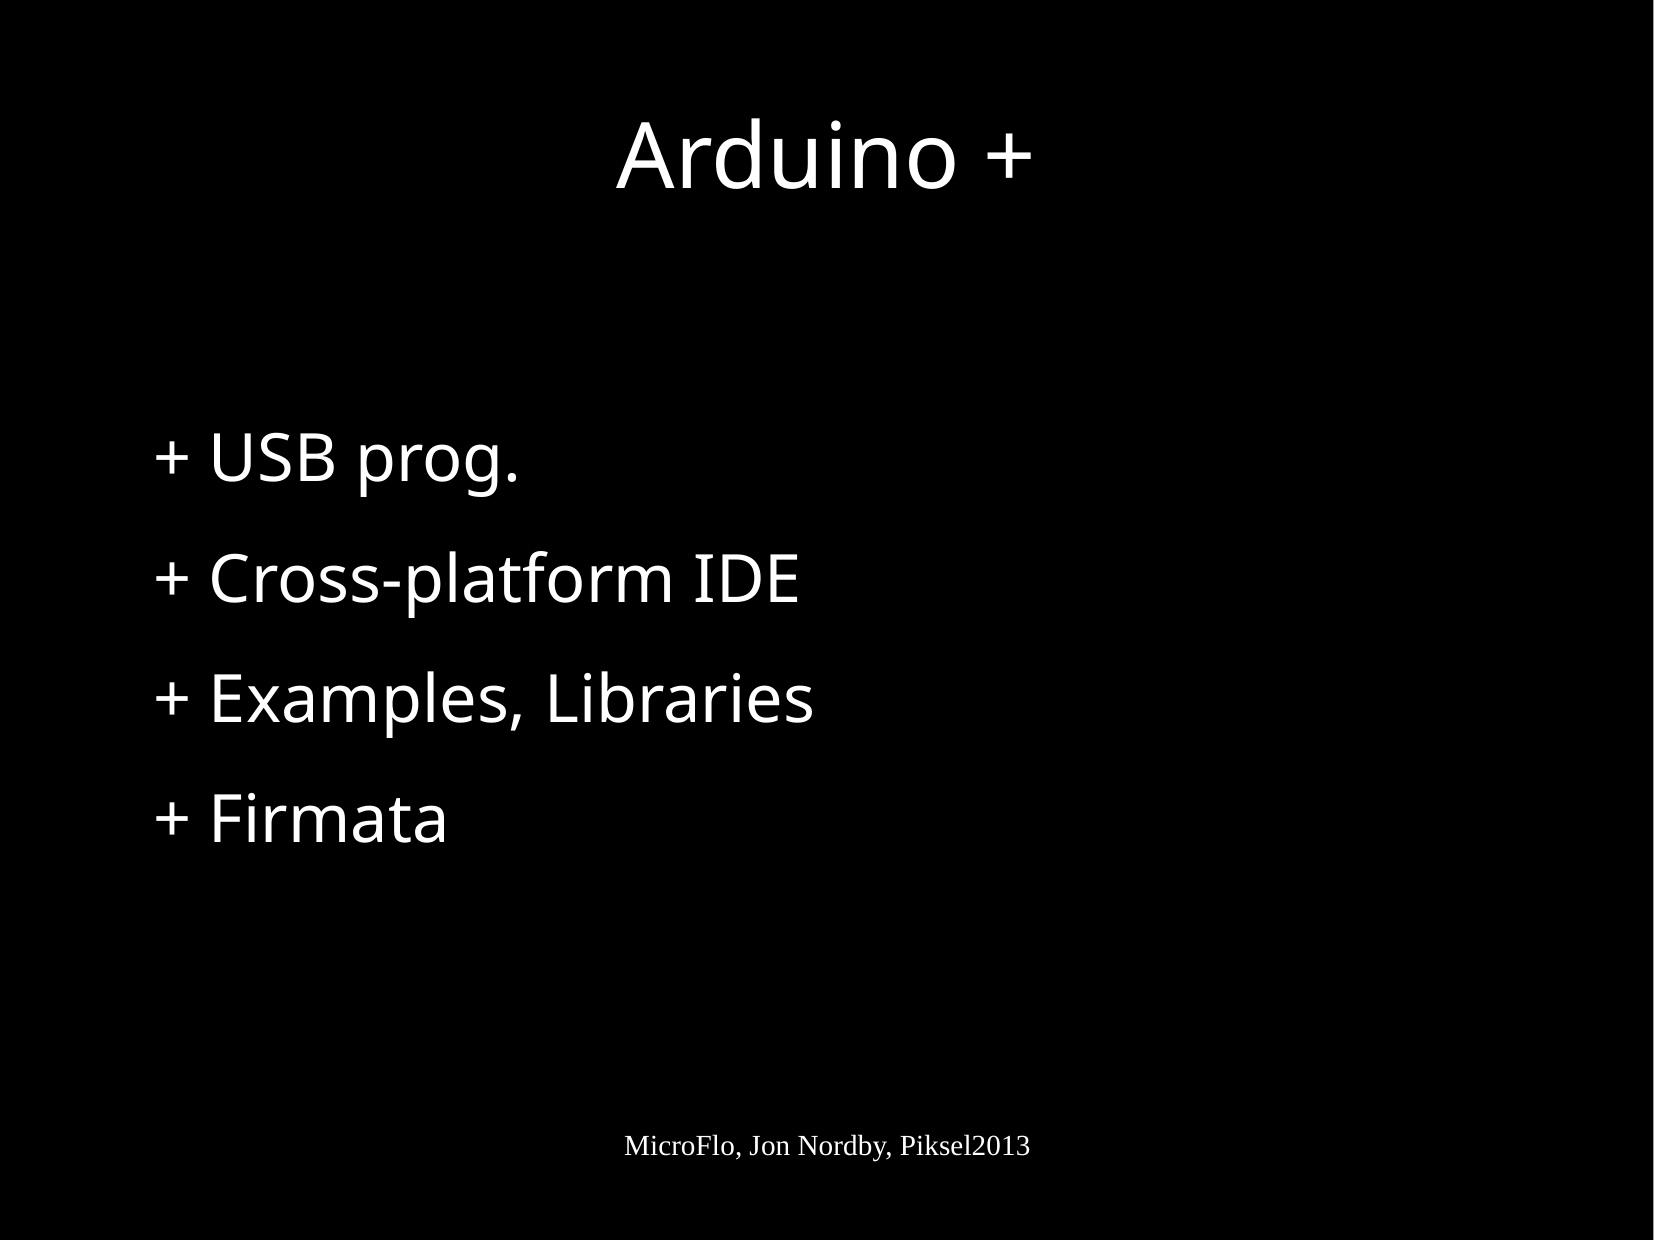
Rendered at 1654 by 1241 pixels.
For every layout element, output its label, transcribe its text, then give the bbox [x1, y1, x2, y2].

title Arduino + [82, 49, 1571, 257]
list + USB prog. + Cross-platform IDE + Examples, Libraries + Firmata [82, 290, 1571, 1010]
